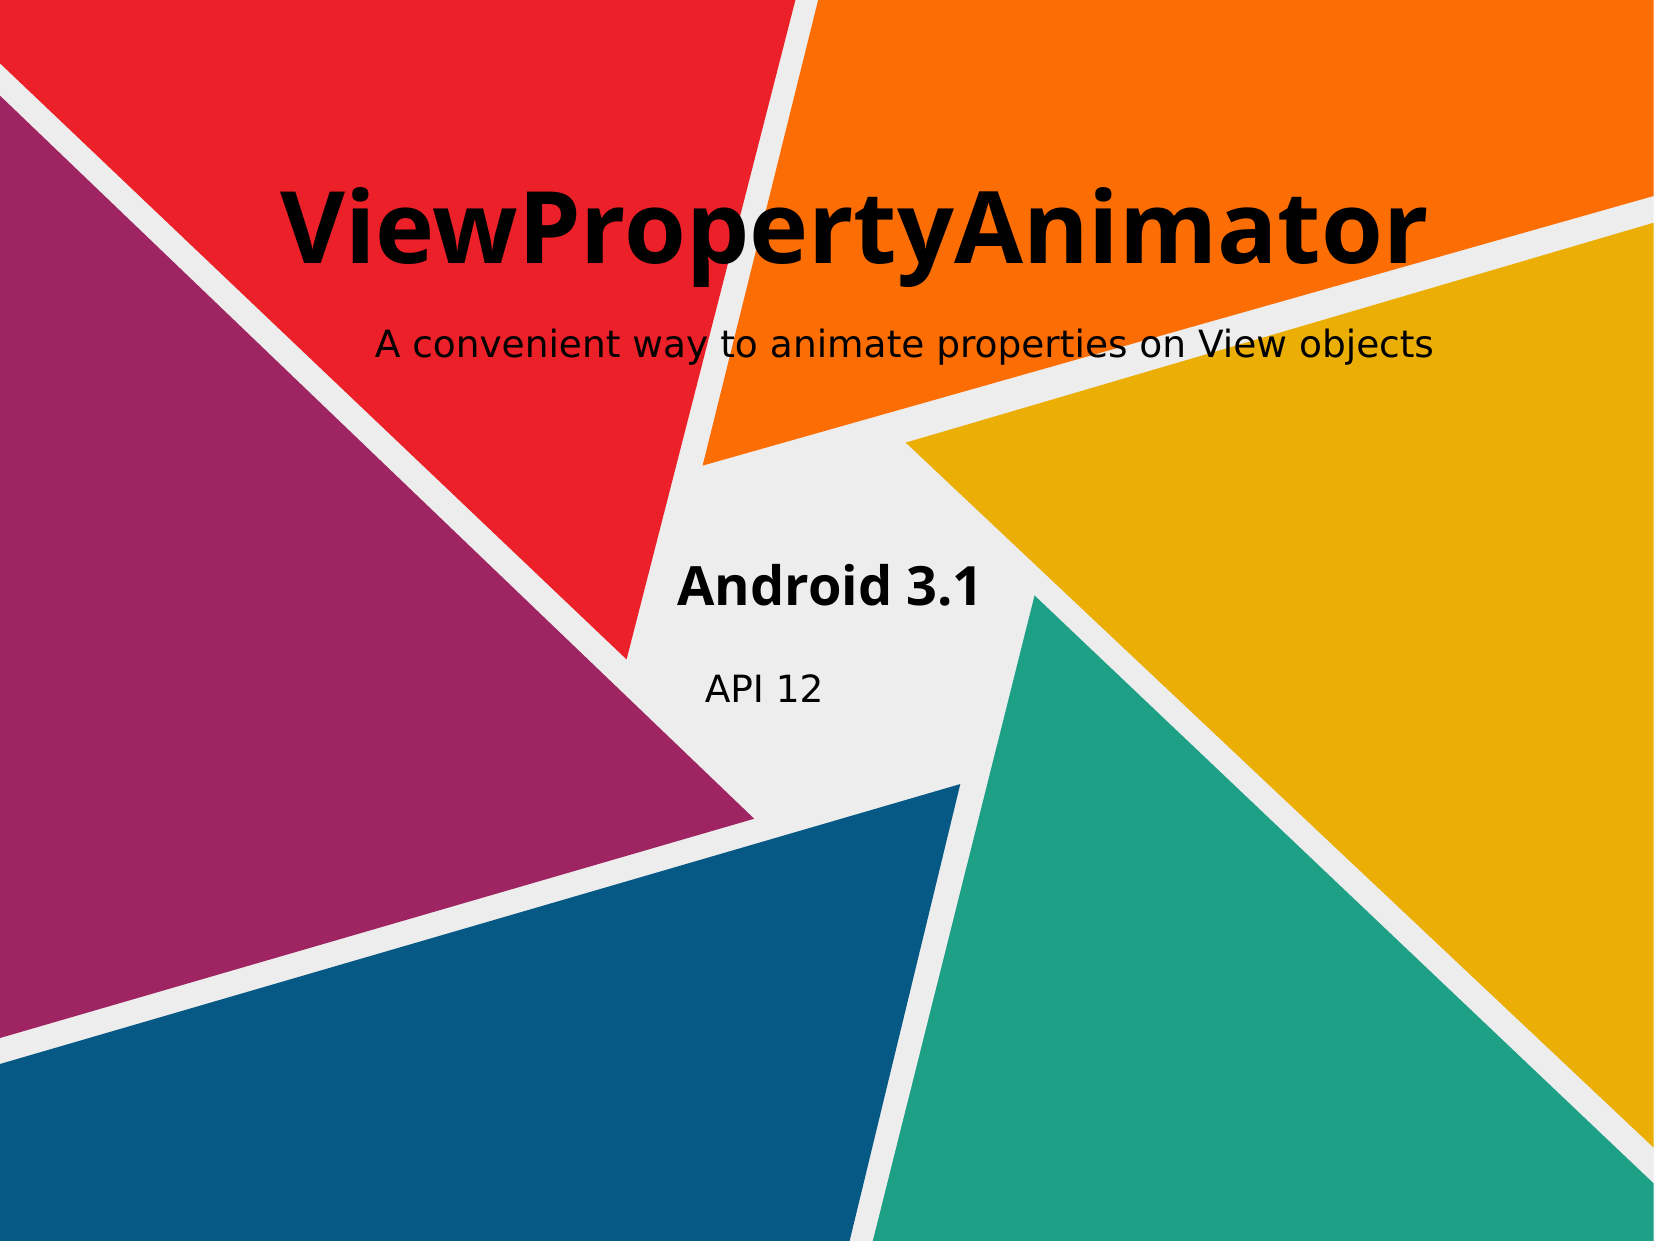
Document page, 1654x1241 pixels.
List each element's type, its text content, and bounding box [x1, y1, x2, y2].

text_box Android 3.1 [662, 540, 1051, 624]
text_box A convenient way to animate properties on View objects [360, 315, 1450, 374]
text_box API 12 [690, 660, 839, 719]
subtitle ViewPropertyAnimator [195, 15, 1516, 436]
